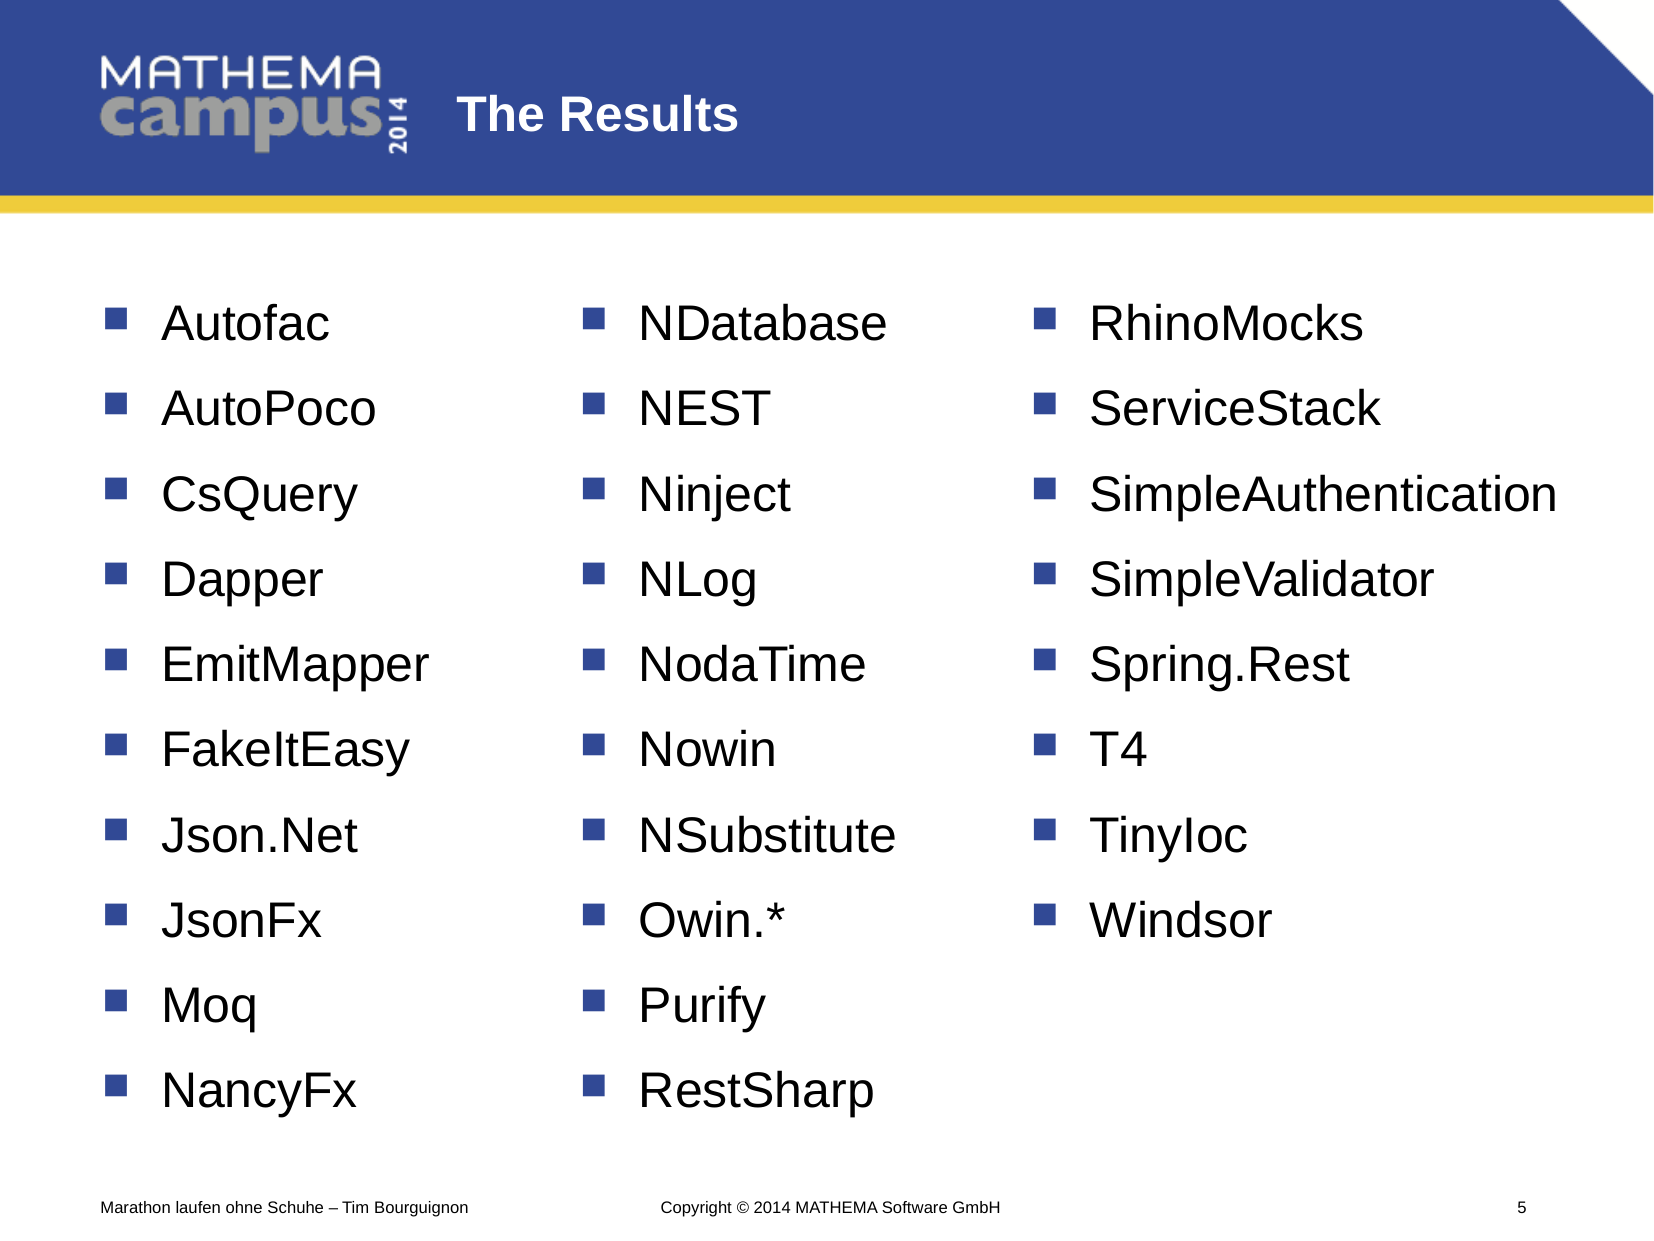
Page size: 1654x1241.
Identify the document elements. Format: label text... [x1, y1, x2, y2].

list NDatabase NEST Ninject NLog NodaTime Nowin NSubstitute Owin.* Purify RestSharp [579, 295, 1030, 1139]
list RhinoMocks ServiceStack SimpleAuthentication SimpleValidator Spring.Rest T4 TinyIoc Windsor [1030, 295, 1563, 1139]
list Autofac AutoPoco CsQuery Dapper EmitMapper FakeItEasy Json.Net JsonFx Moq NancyFx [101, 295, 579, 1139]
title The Results [456, 68, 1528, 160]
picture [0, 0, 1654, 217]
